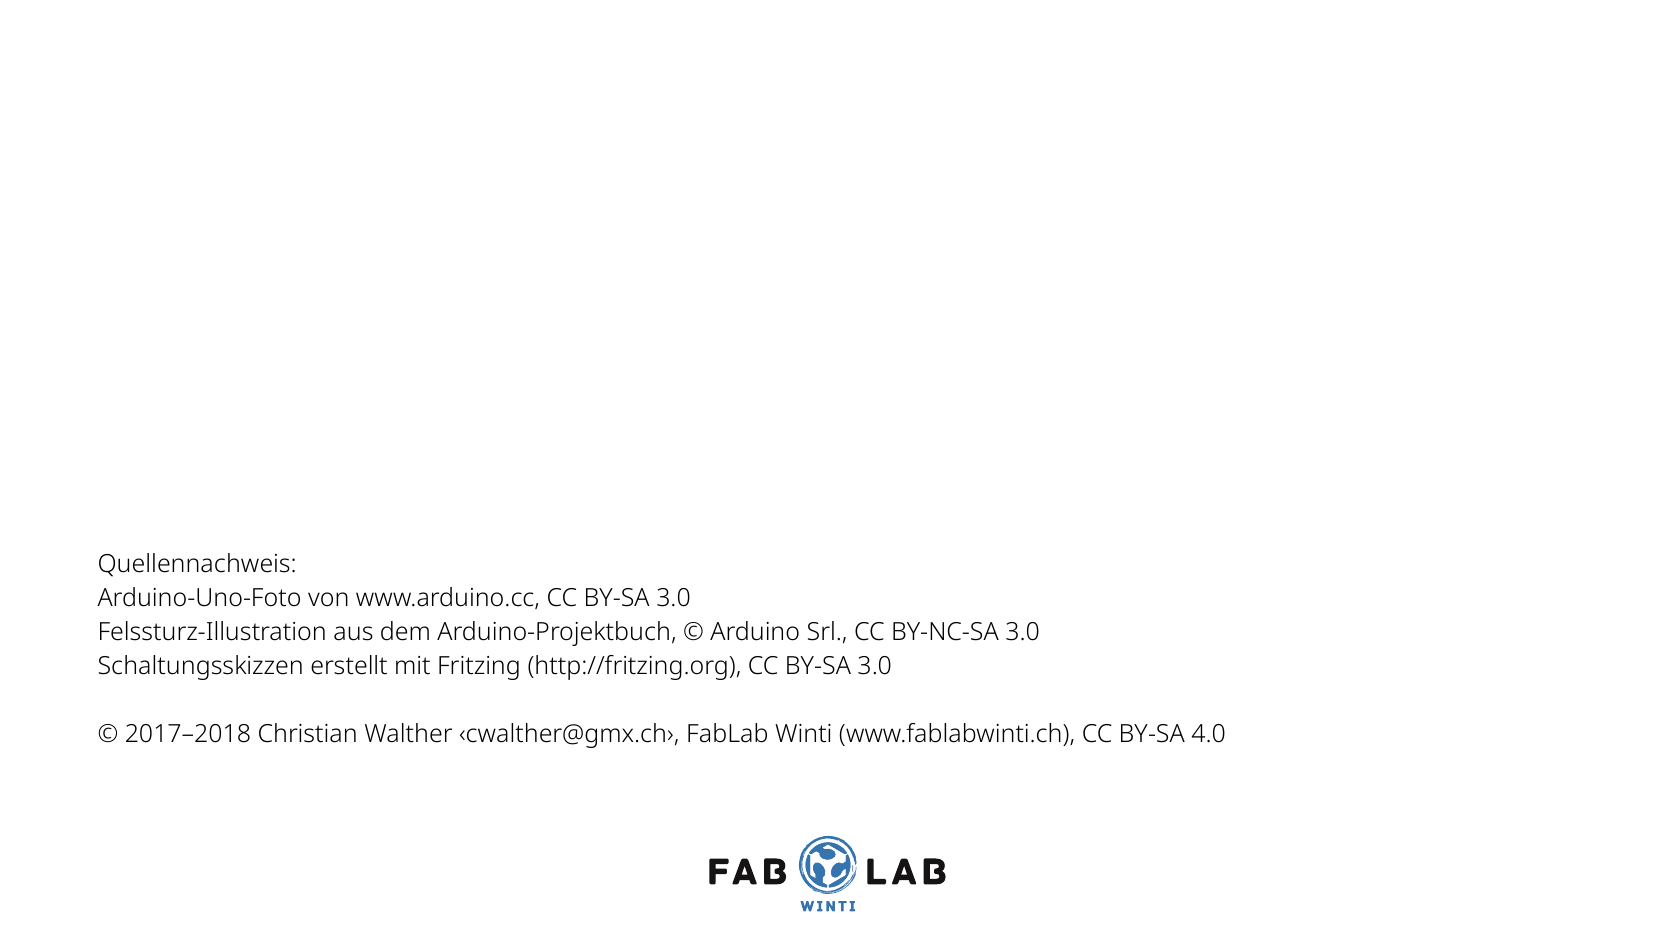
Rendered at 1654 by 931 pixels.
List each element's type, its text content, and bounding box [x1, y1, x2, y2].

text_box Quellennachweis: Arduino-Uno-Foto von www.arduino.cc, CC BY-SA 3.0 Felssturz-Illustration aus dem Arduino-Projektbuch, © Arduino Srl., CC BY-NC-SA 3.0 Schaltungsskizzen erstellt mit Fritzing (http://fritzing.org), CC BY-SA 3.0 © 2017–2018 Christian Walther ‹cwalther@gmx.ch›, FabLab Winti (www.fablabwinti.ch), CC BY-SA 4.0 [82, 217, 1571, 758]
